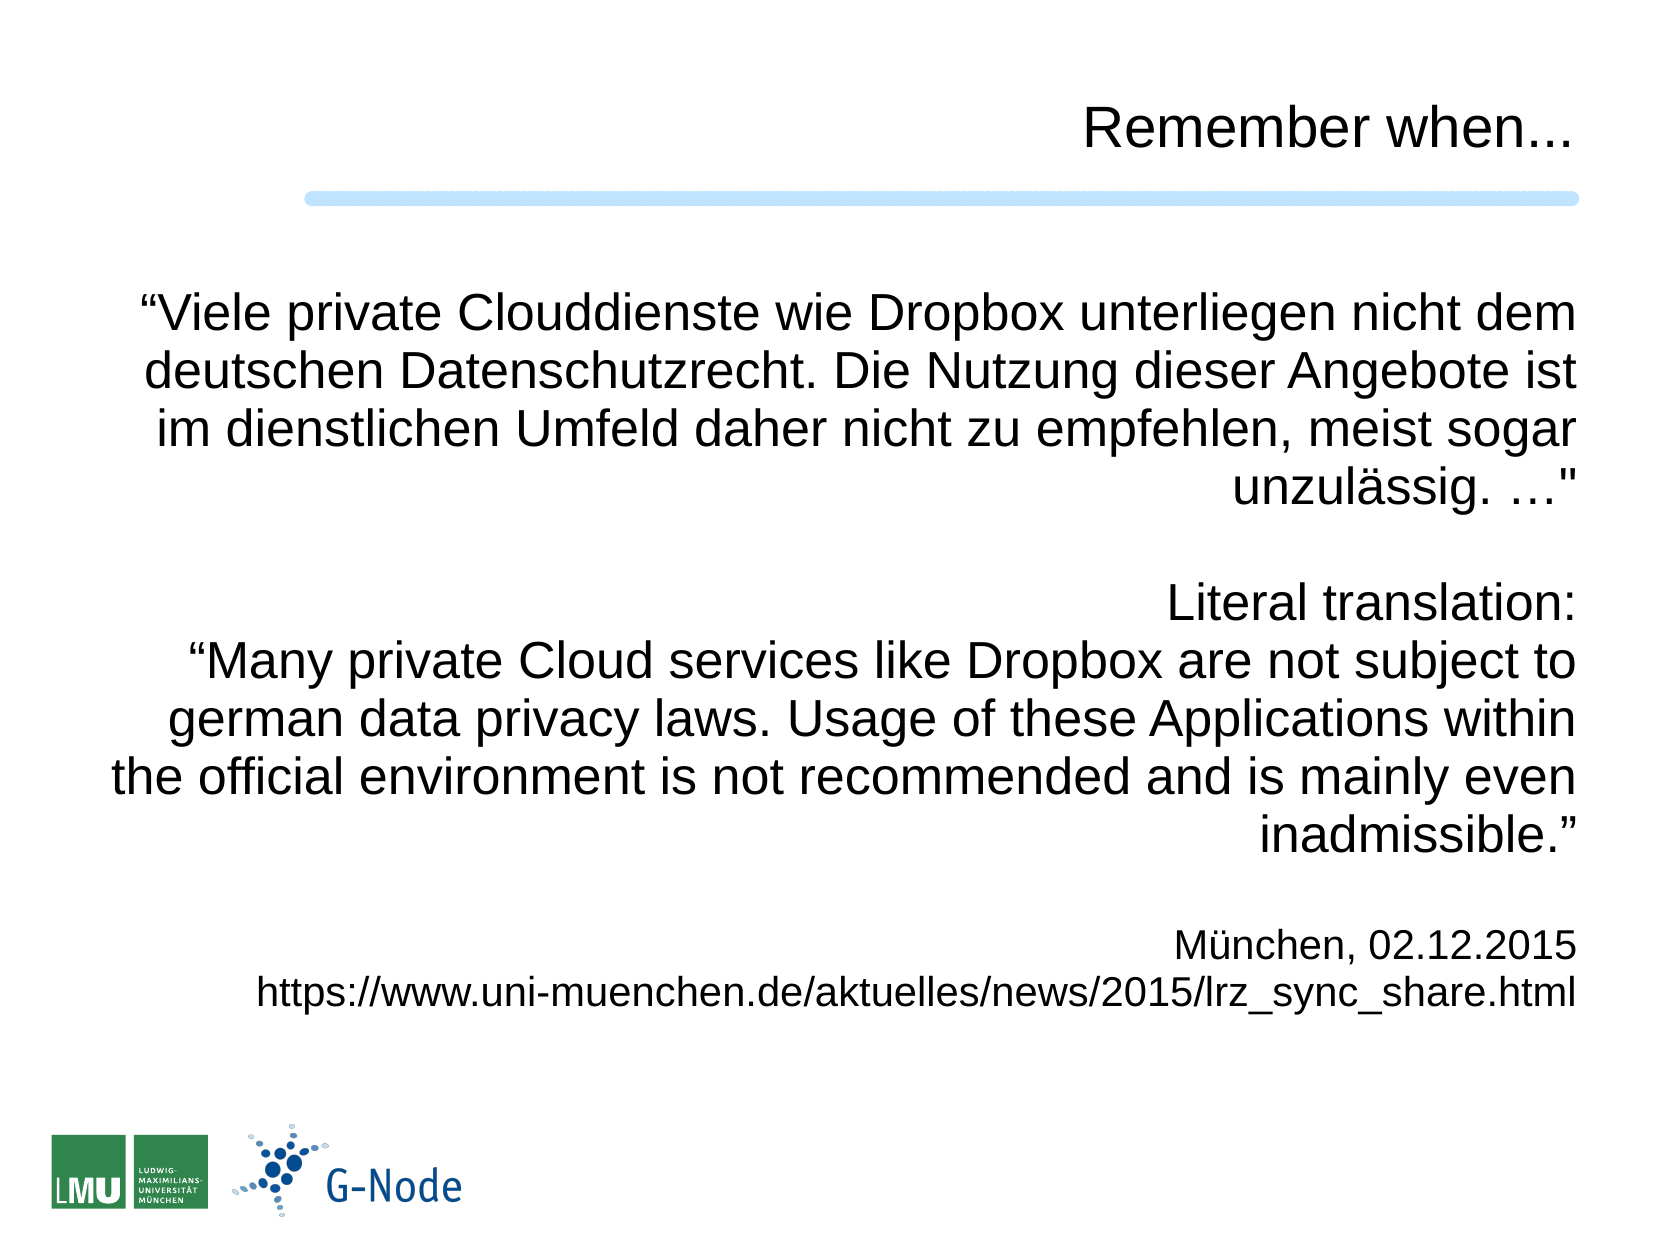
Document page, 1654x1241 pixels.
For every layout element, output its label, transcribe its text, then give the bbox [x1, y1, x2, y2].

text_box Remember when... [87, 30, 1576, 226]
text_box “Viele private Clouddienste wie Dropbox unterliegen nicht dem deutschen Datenschutzrecht. Die Nutzung dieser Angebote ist im dienstlichen Umfeld daher nicht zu empfehlen, meist sogar unzulässig. …" Literal translation: “Many private Cloud services like Dropbox are not subject to german data privacy laws. Usage of these Applications within the official environment is not recommended and is mainly even inadmissible.” München, 02.12.2015 https://www.uni-muenchen.de/aktuelles/news/2015/lrz_sync_share.html [89, 225, 1578, 1015]
